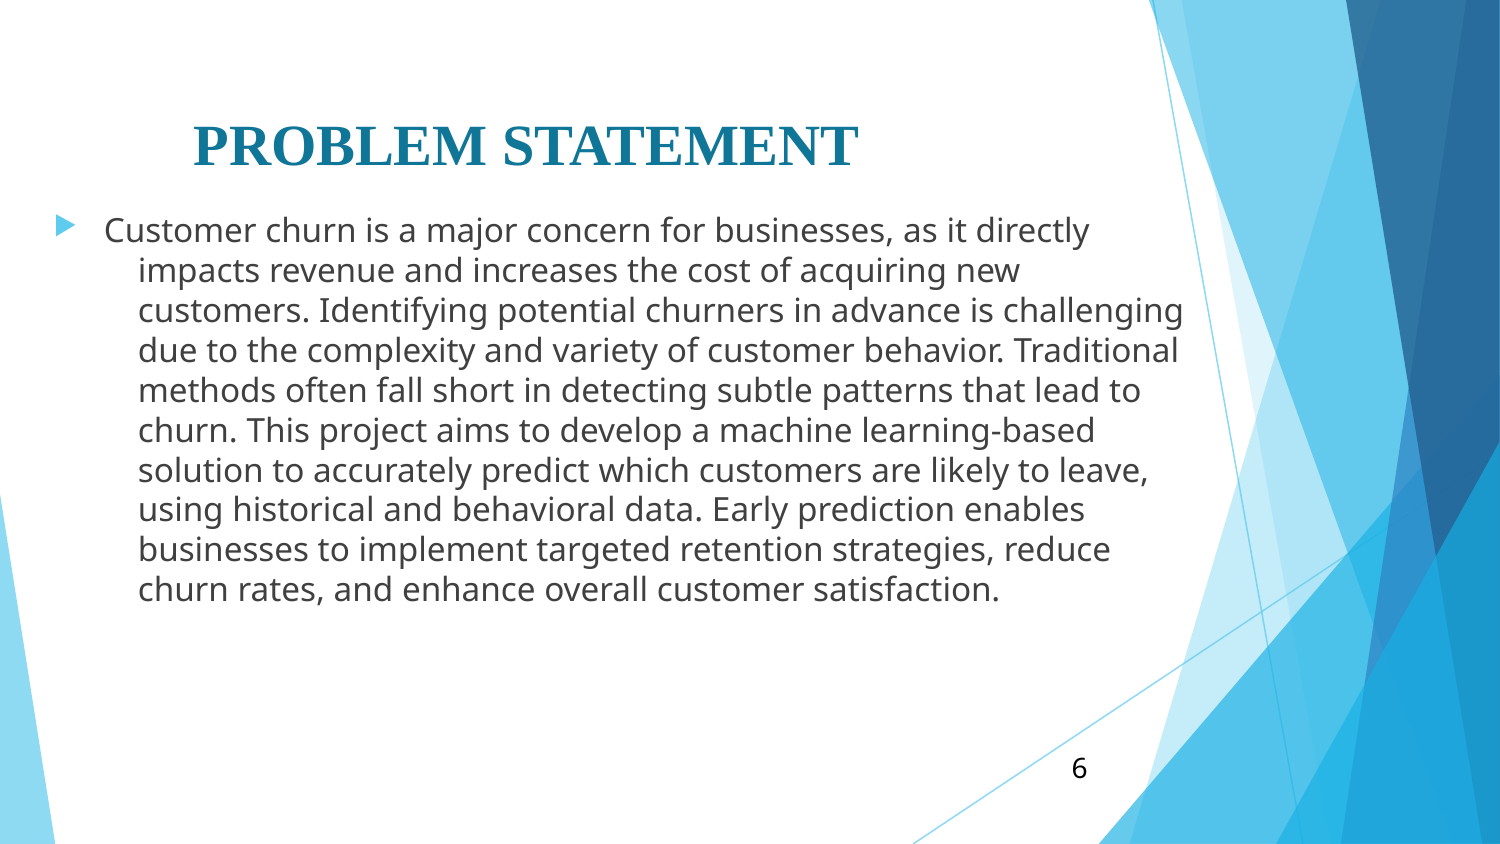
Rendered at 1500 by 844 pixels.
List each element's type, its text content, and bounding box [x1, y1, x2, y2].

title PROBLEM STATEMENT [23, 100, 1030, 171]
text_box [1056, 743, 1142, 789]
list Customer churn is a major concern for businesses, as it directly impacts revenue and increases the cost of acquiring new customers. Identifying potential churners in advance is challenging due to the complexity and variety of customer behavior. Traditional methods often fall short in detecting subtle patterns that lead to churn. This project aims to develop a machine learning-based solution to accurately predict which customers are likely to leave, using historical and behavioral data. Early prediction enables businesses to implement targeted retention strategies, reduce churn rates, and enhance overall customer satisfaction. [38, 202, 1214, 731]
